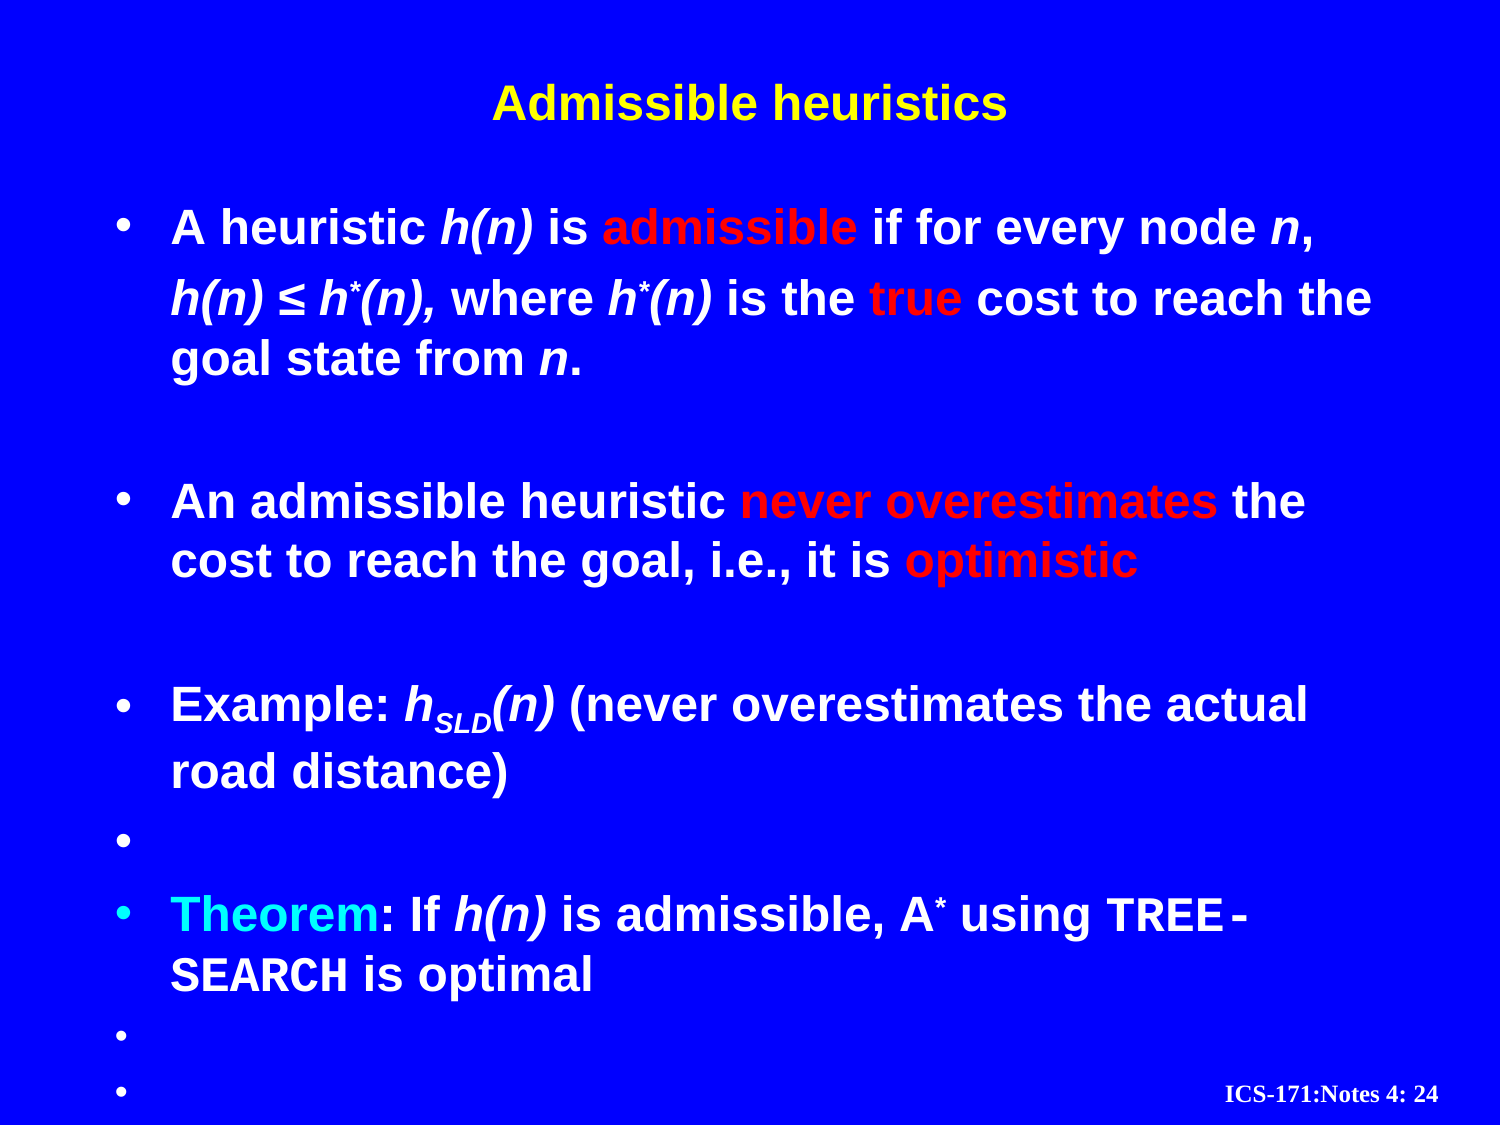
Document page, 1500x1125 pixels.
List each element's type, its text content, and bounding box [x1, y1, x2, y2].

list A heuristic h(n) is admissible if for every node n, h(n) ≤ h*(n), where h*(n) is the true cost to reach the goal state from n. An admissible heuristic never overestimates the cost to reach the goal, i.e., it is optimistic Example: hSLD(n) (never overestimates the actual road distance) Theorem: If h(n) is admissible, A* using TREE-SEARCH is optimal [99, 187, 1388, 1013]
title Admissible heuristics [112, 49, 1388, 150]
